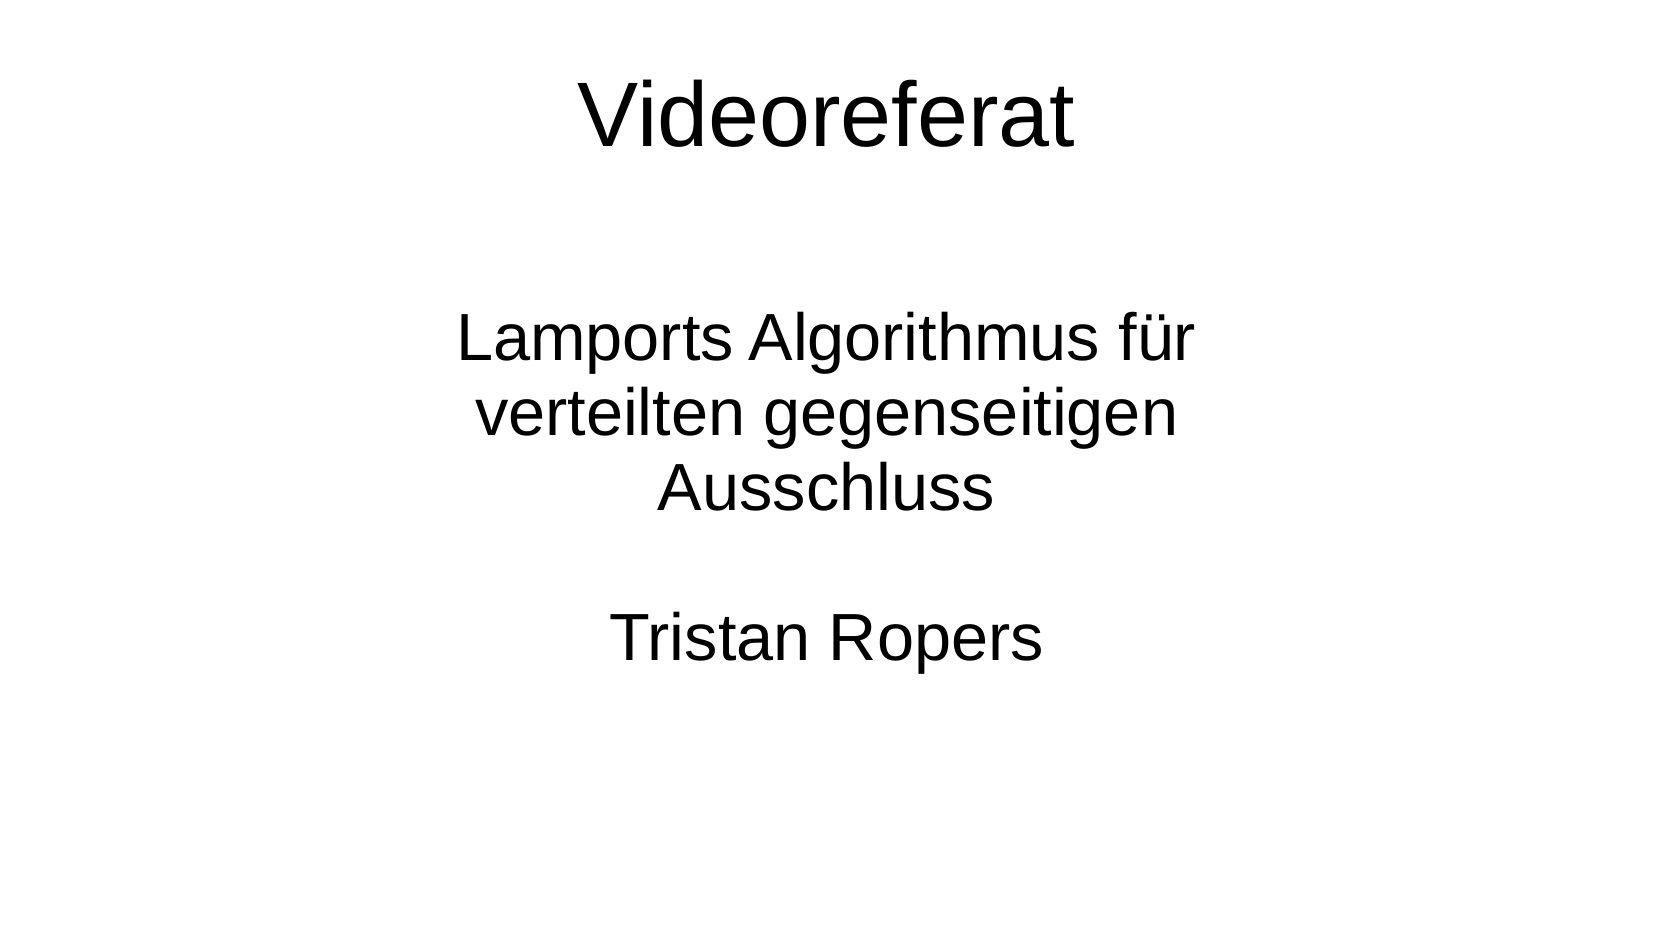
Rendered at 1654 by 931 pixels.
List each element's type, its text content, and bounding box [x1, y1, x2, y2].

title Videoreferat [82, 37, 1571, 193]
subtitle Lamports Algorithmus für verteilten gegenseitigen Ausschluss Tristan Ropers [82, 217, 1571, 758]
